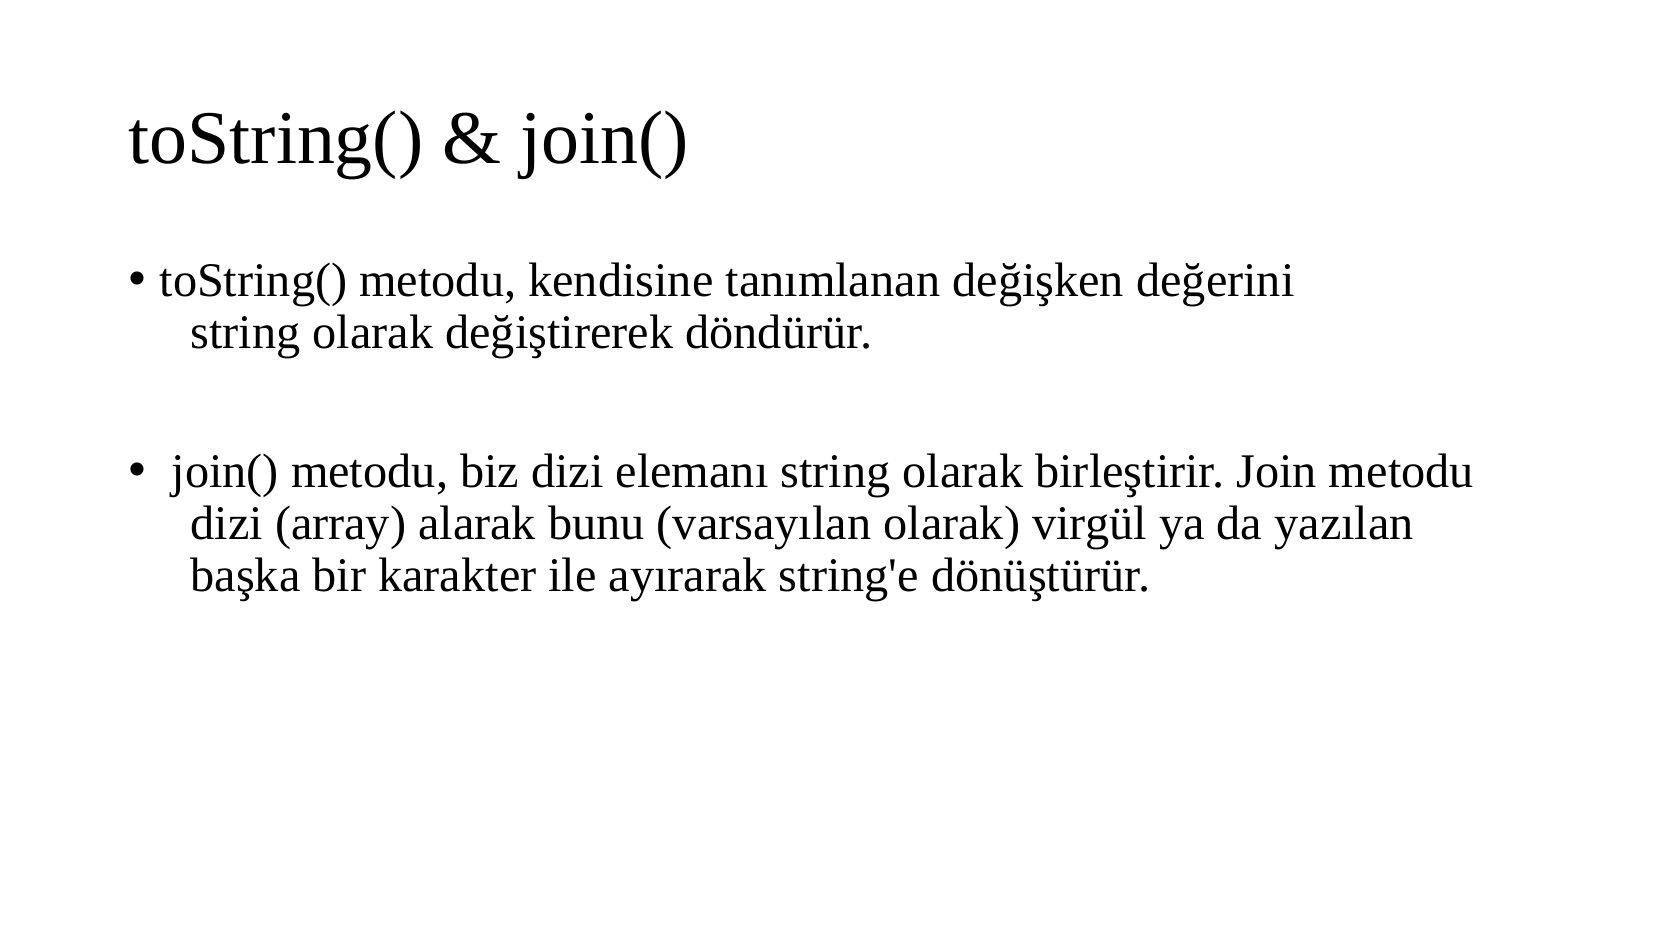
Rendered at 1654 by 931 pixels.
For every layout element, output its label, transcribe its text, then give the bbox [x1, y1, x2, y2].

list toString() metodu, kendisine tanımlanan değişken değerini string olarak değiştirerek döndürür. join() metodu, biz dizi elemanı string olarak birleştirir. Join metodu dizi (array) alarak bunu (varsayılan olarak) virgül ya da yazılan başka bir karakter ile ayırarak string'e dönüştürür. [113, 247, 1540, 838]
title toString() & join() [113, 49, 1540, 230]
